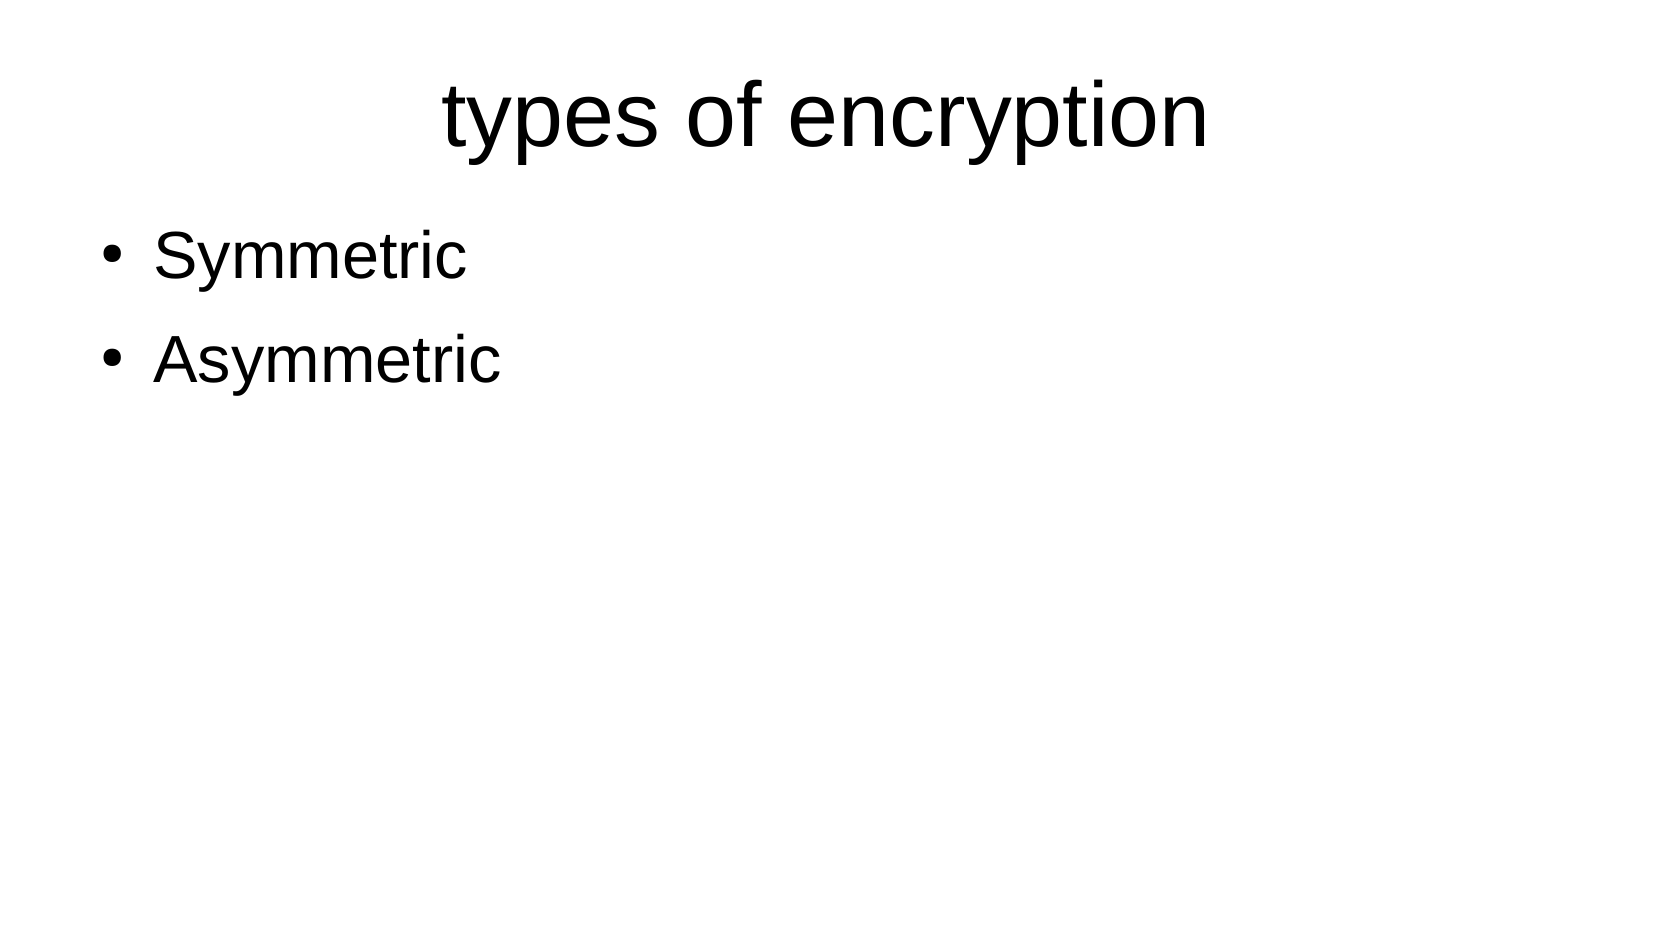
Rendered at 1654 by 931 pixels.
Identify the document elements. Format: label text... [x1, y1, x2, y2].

list Symmetric Asymmetric [82, 217, 1571, 758]
title types of encryption [82, 37, 1571, 193]
